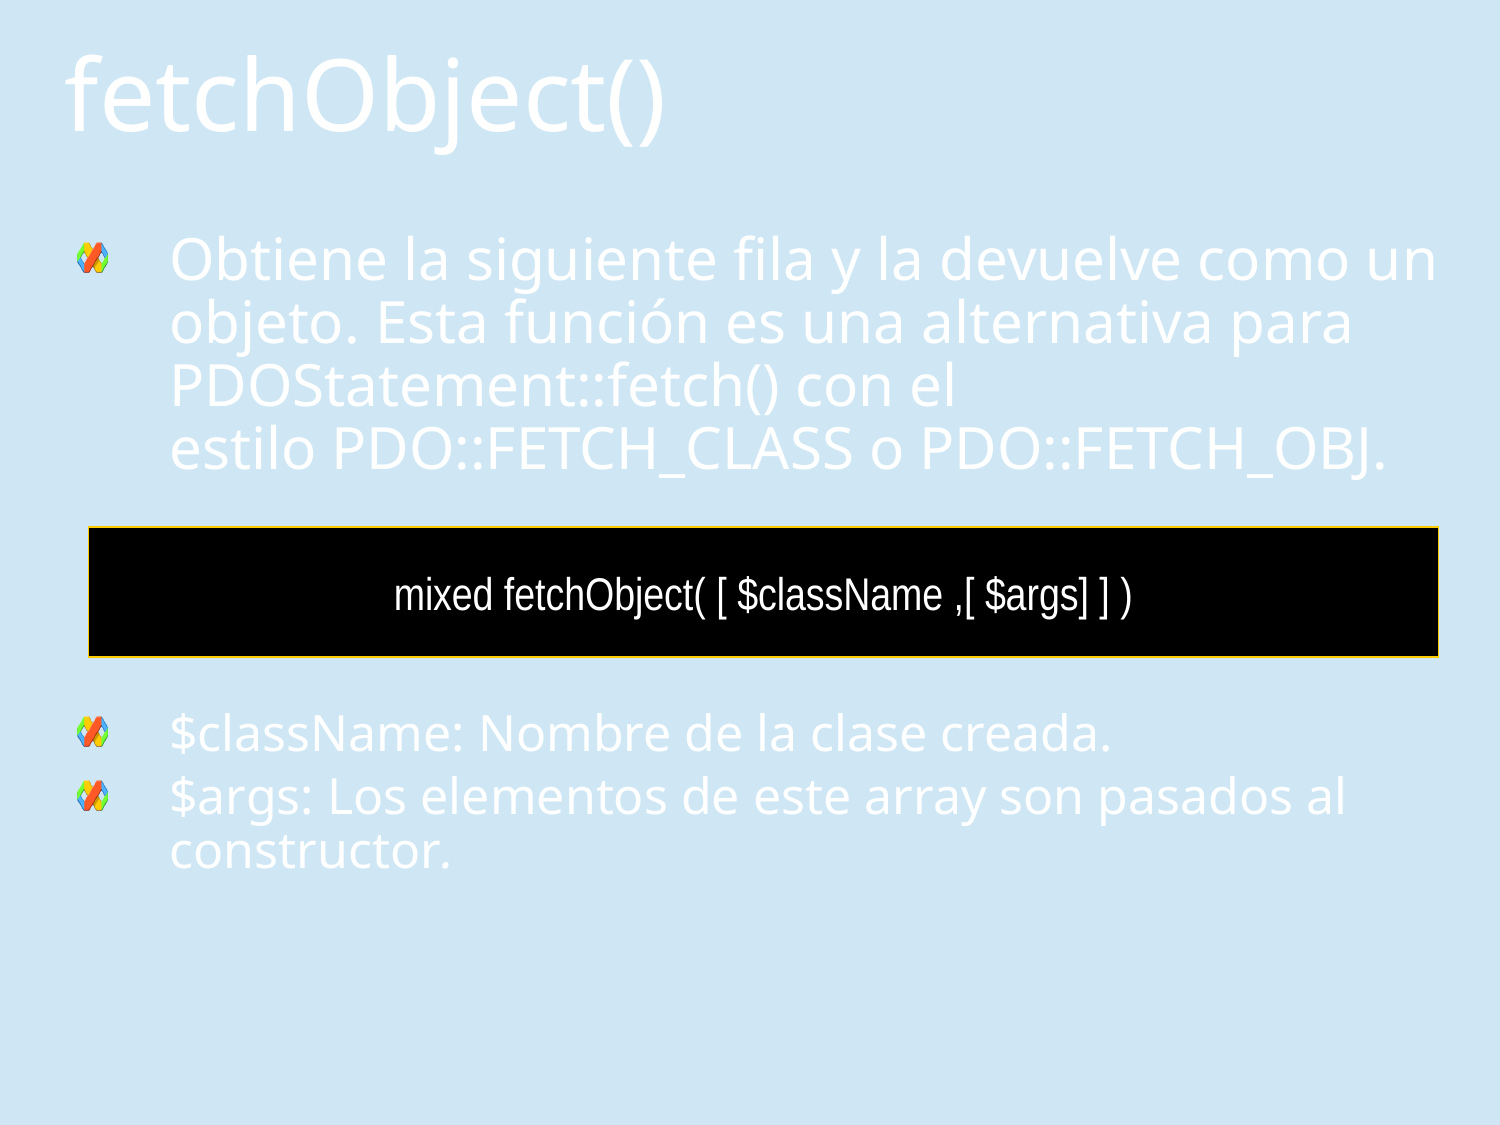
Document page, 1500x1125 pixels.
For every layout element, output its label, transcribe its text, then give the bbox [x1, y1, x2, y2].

picture [77, 242, 108, 273]
picture [77, 716, 108, 747]
text_box fetchObject() [49, 37, 1456, 161]
picture [77, 780, 108, 811]
text_box Obtiene la siguiente fila y la devuelve como un objeto. Esta función es una alternativa para PDOStatement::fetch() con el estilo PDO::FETCH_CLASS o PDO::FETCH_OBJ. $className: Nombre de la clase creada. $args: Los elementos de este array son pasados al constructor. [63, 222, 1500, 887]
text_box mixed fetchObject( [ $className ,[ $args] ] ) [88, 527, 1439, 657]
